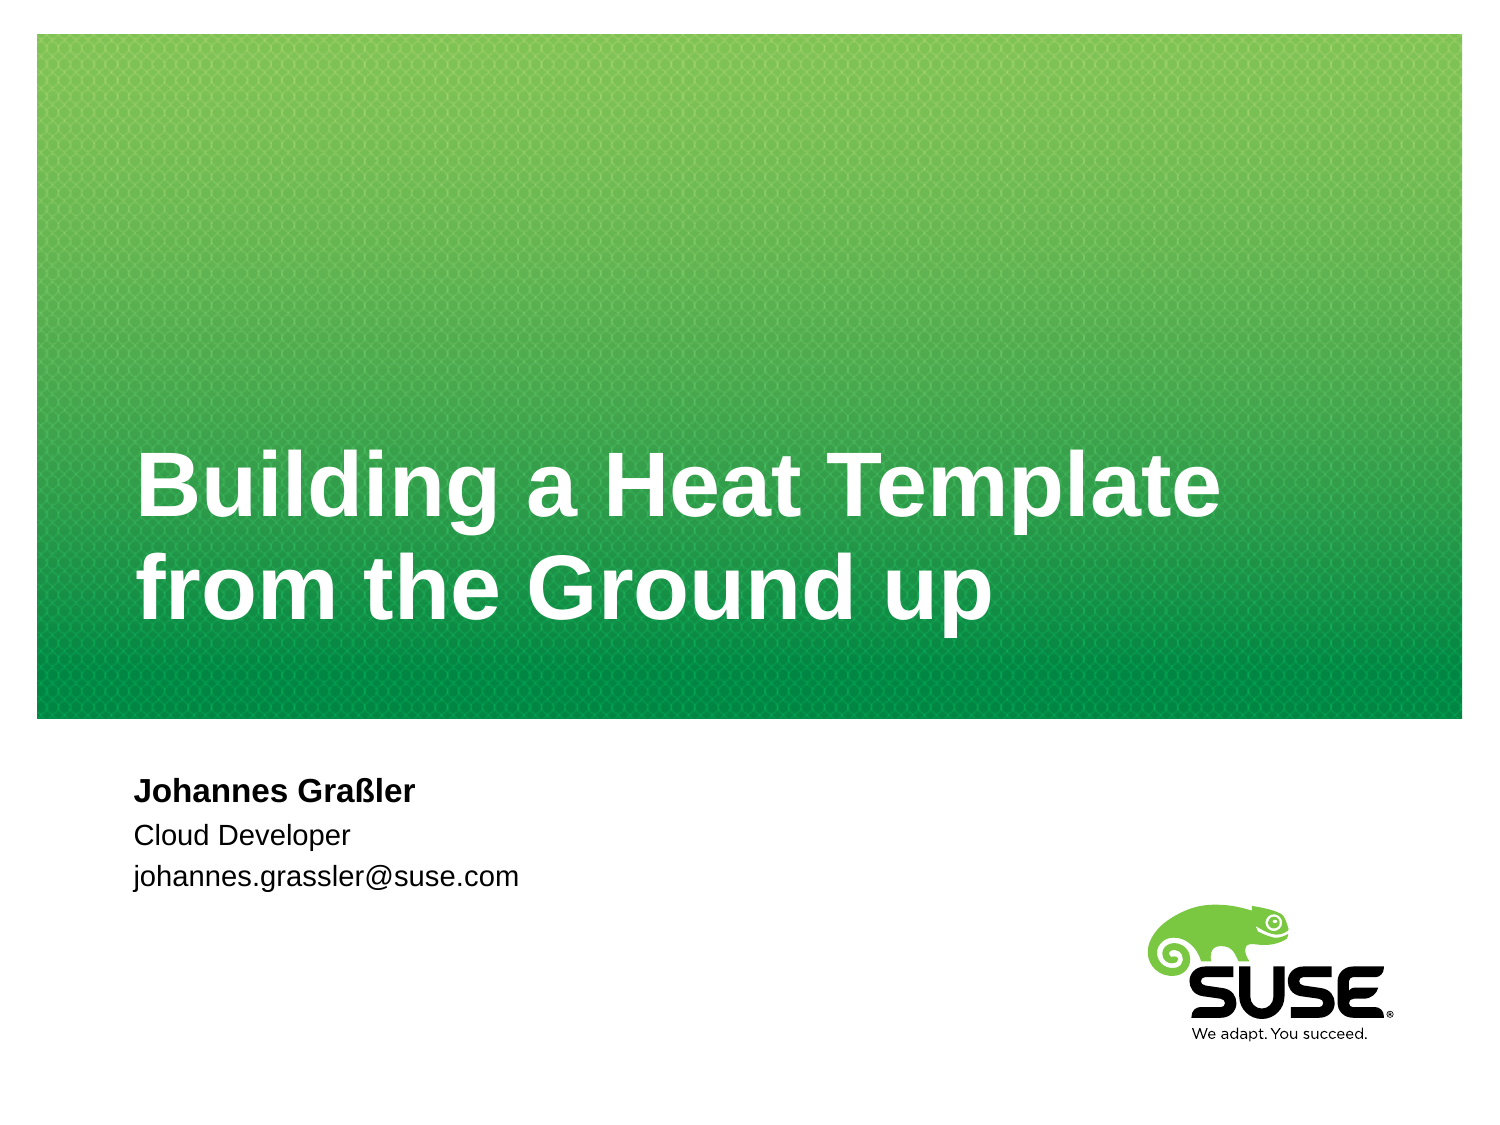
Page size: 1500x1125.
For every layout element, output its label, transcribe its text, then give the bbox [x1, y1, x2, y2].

title Building a Heat Template from the Ground up [135, 388, 1409, 640]
picture [37, 34, 1463, 719]
subtitle Johannes Graßler Cloud Developer johannes.grassler@suse.com [133, 772, 758, 969]
